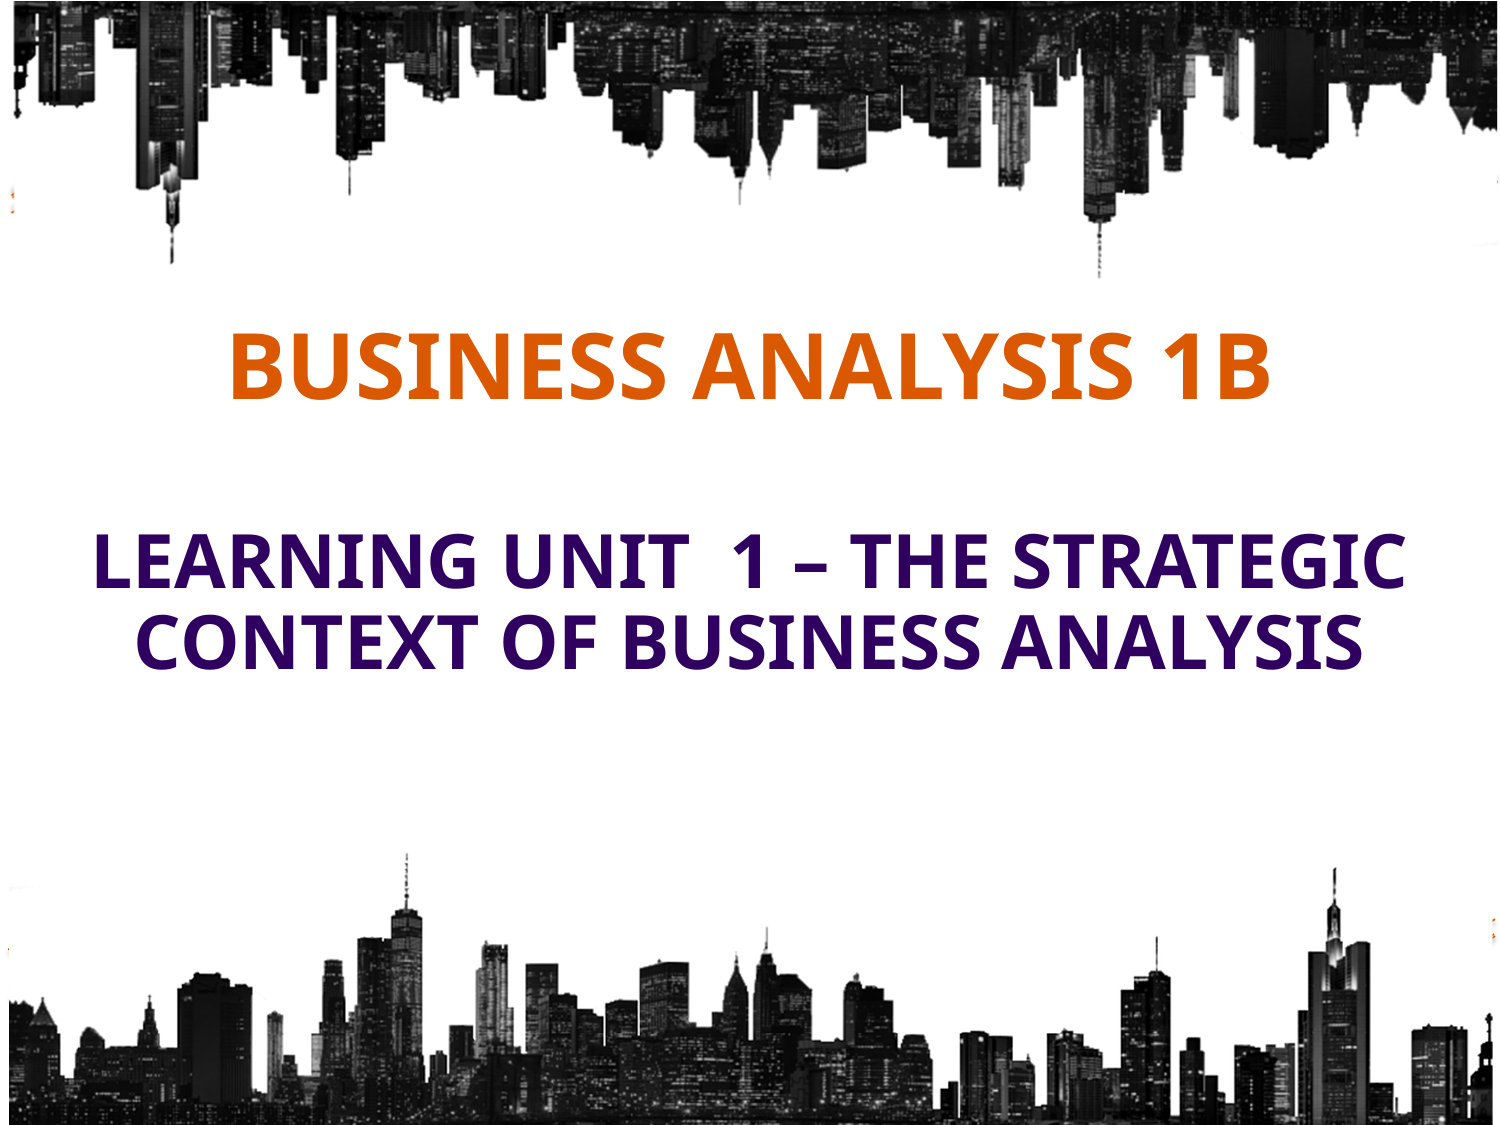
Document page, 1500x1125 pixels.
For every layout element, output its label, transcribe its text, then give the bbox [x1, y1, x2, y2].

picture [0, 842, 1500, 1125]
picture [4, 0, 1500, 289]
text_box BUSINESS ANALYSIS 1B LEARNING UNIT 1 – THE STRATEGIC CONTEXT OF BUSINESS ANALYSIS [0, 313, 1500, 693]
